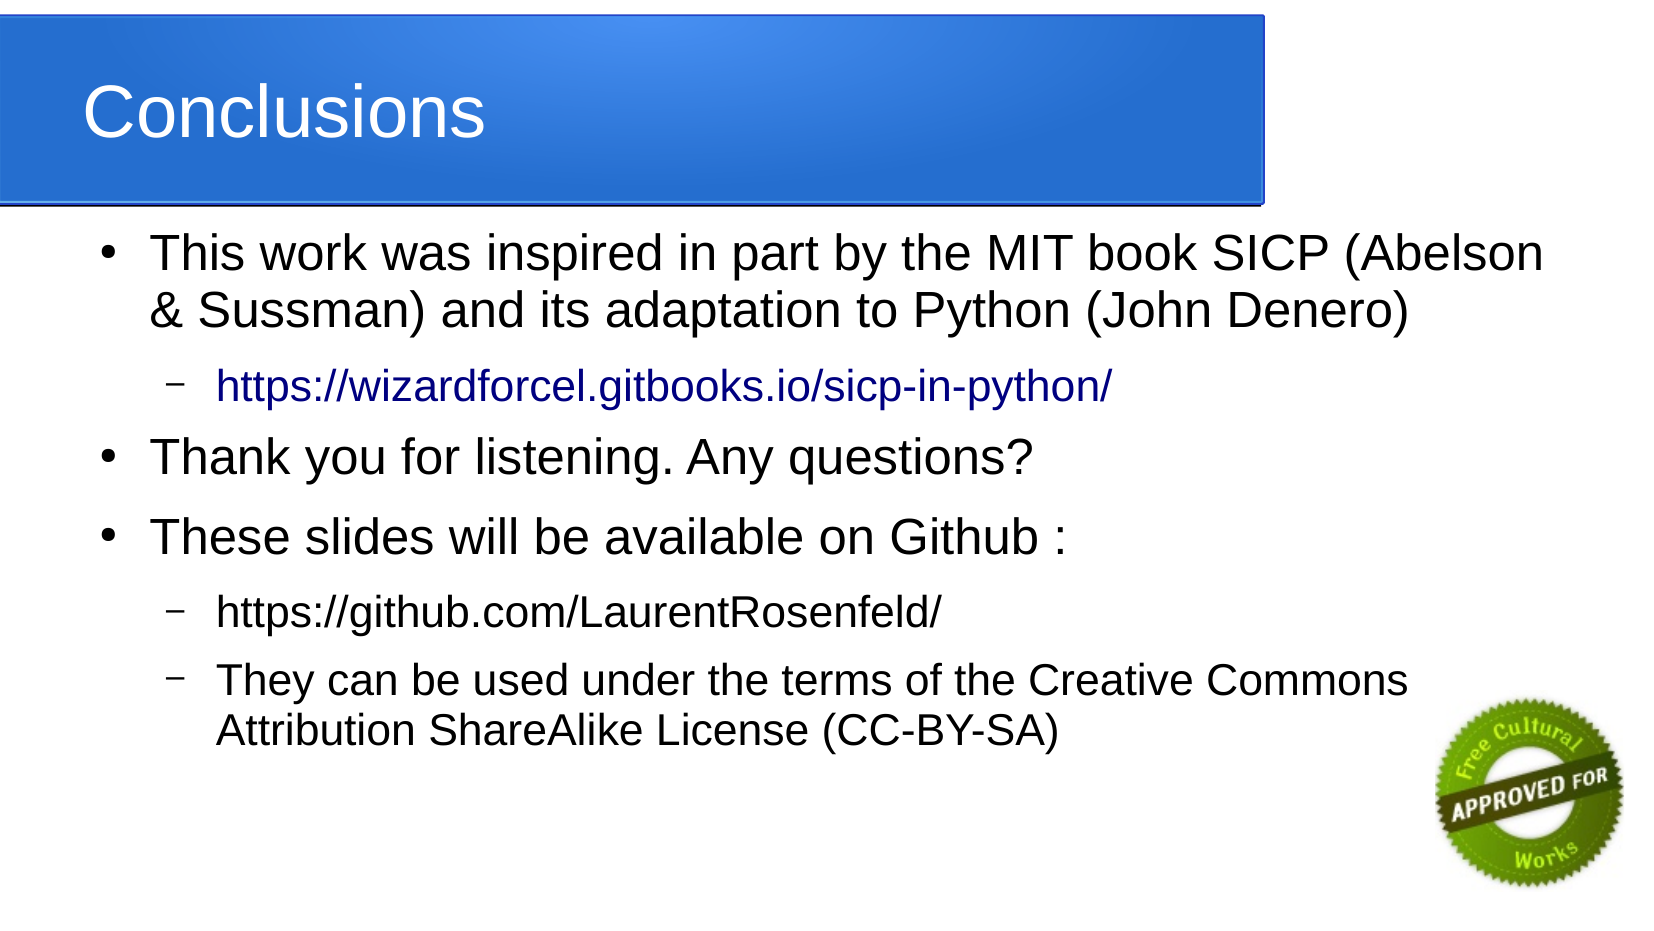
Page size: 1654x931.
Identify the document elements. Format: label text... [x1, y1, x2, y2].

list This work was inspired in part by the MIT book SICP (Abelson & Sussman) and its adaptation to Python (John Denero) https://wizardforcel.gitbooks.io/sicp-in-python/ Thank you for listening. Any questions? These slides will be available on Github : https://github.com/LaurentRosenfeld/ They can be used under the terms of the Creative Commons Attribution ShareAlike License (CC-BY-SA) [82, 224, 1571, 764]
list [1435, 690, 1625, 892]
title Conclusions [82, 35, 1235, 189]
